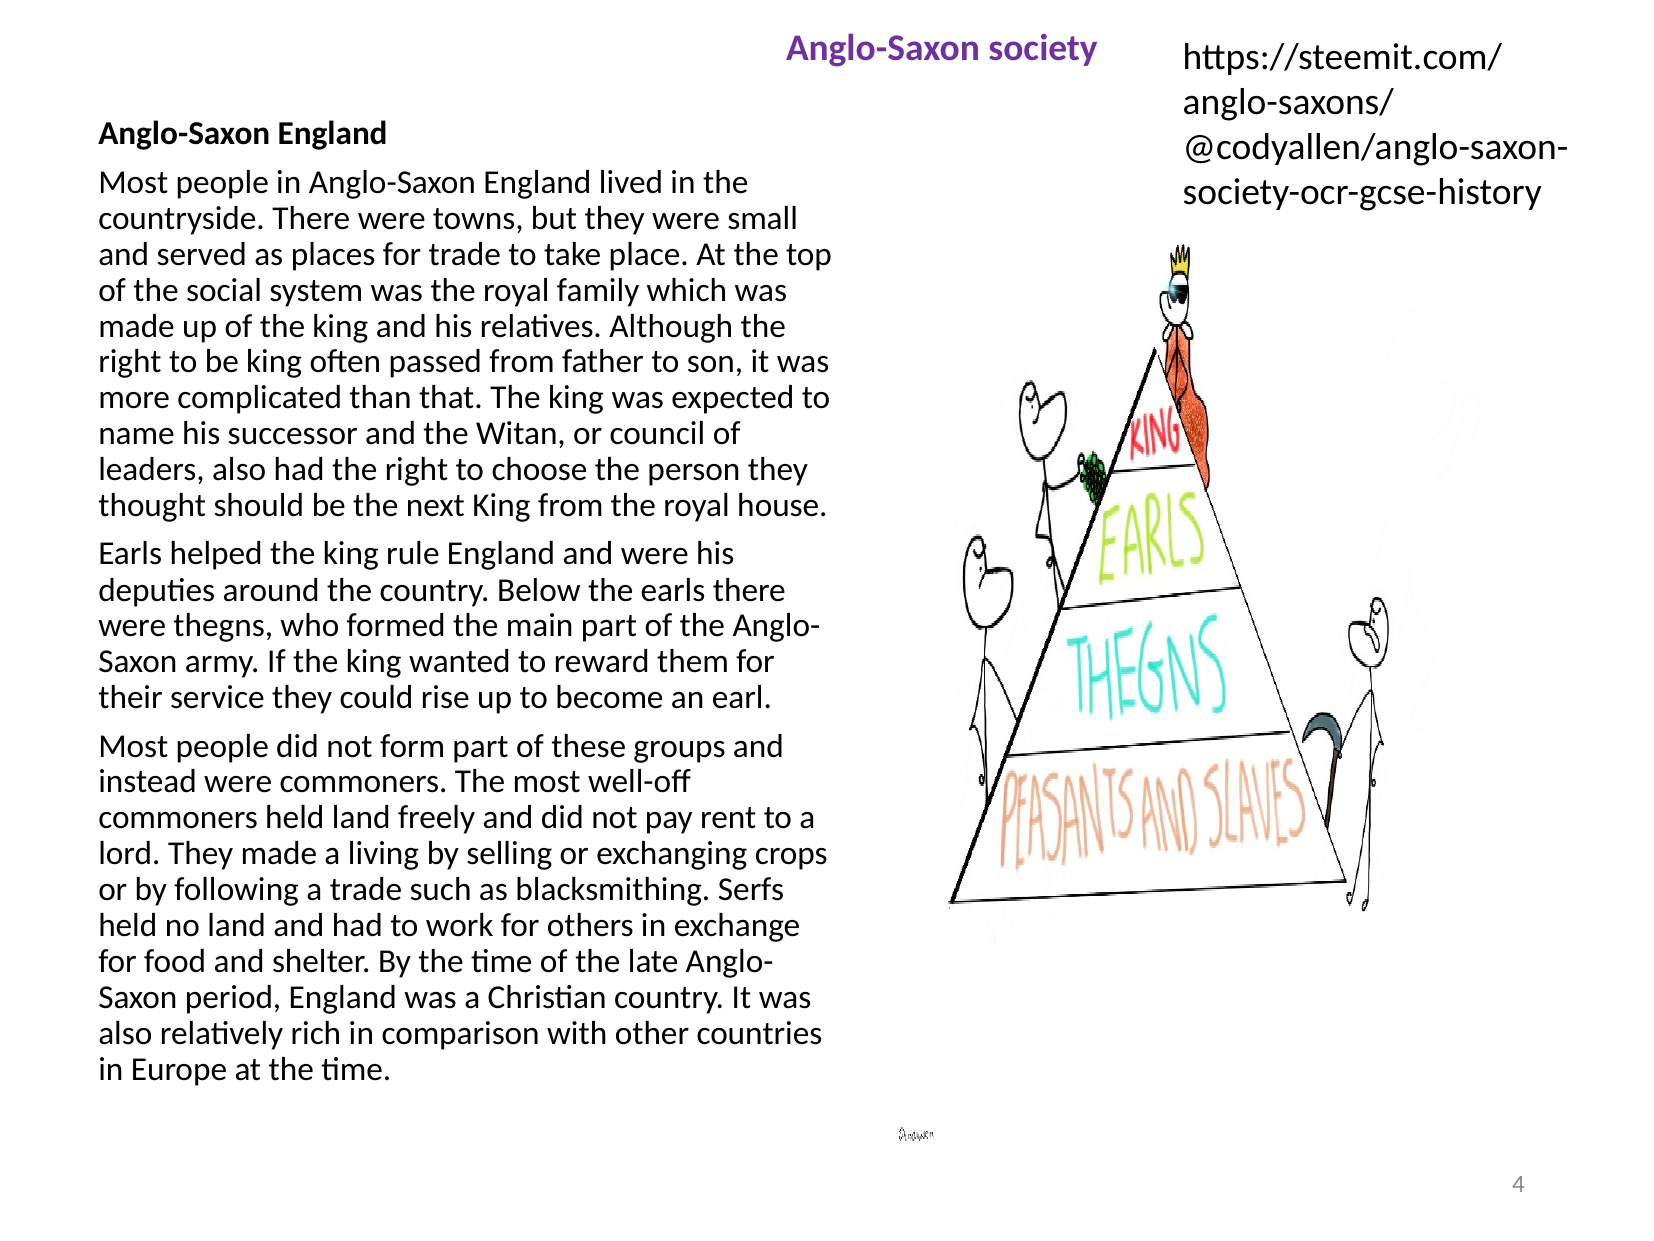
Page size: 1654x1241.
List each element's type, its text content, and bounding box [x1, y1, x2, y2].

slide_number <number> [1167, 1149, 1540, 1216]
picture [899, 221, 1540, 1141]
text_box Anglo-Saxon England Most people in Anglo-Saxon England lived in the countryside. There were towns, but they were small and served as places for trade to take place. At the top of the social system was the royal family which was made up of the king and his relatives. Although the right to be king often passed from father to son, it was more complicated than that. The king was expected to name his successor and the Witan, or council of leaders, also had the right to choose the person they thought should be the next King from the royal house. Earls helped the king rule England and were his deputies around the country. Below the earls there were thegns, who formed the main part of the Anglo-Saxon army. If the king wanted to reward them for their service they could rise up to become an earl. Most people did not form part of these groups and instead were commoners. The most well-off commoners held land freely and did not pay rent to a lord. They made a living by selling or exchanging crops or by following a trade such as blacksmithing. Serfs held no land and had to work for others in exchange for food and shelter. By the time of the late Anglo-Saxon period, England was a Christian country. It was also relatively rich in comparison with other countries in Europe at the time. [83, 108, 858, 1092]
text_box https://steemit.com/anglo-saxons/@codyallen/anglo-saxon-society-ocr-gcse-history [1167, 24, 1607, 220]
text_box Anglo-Saxon society [771, 15, 1181, 76]
